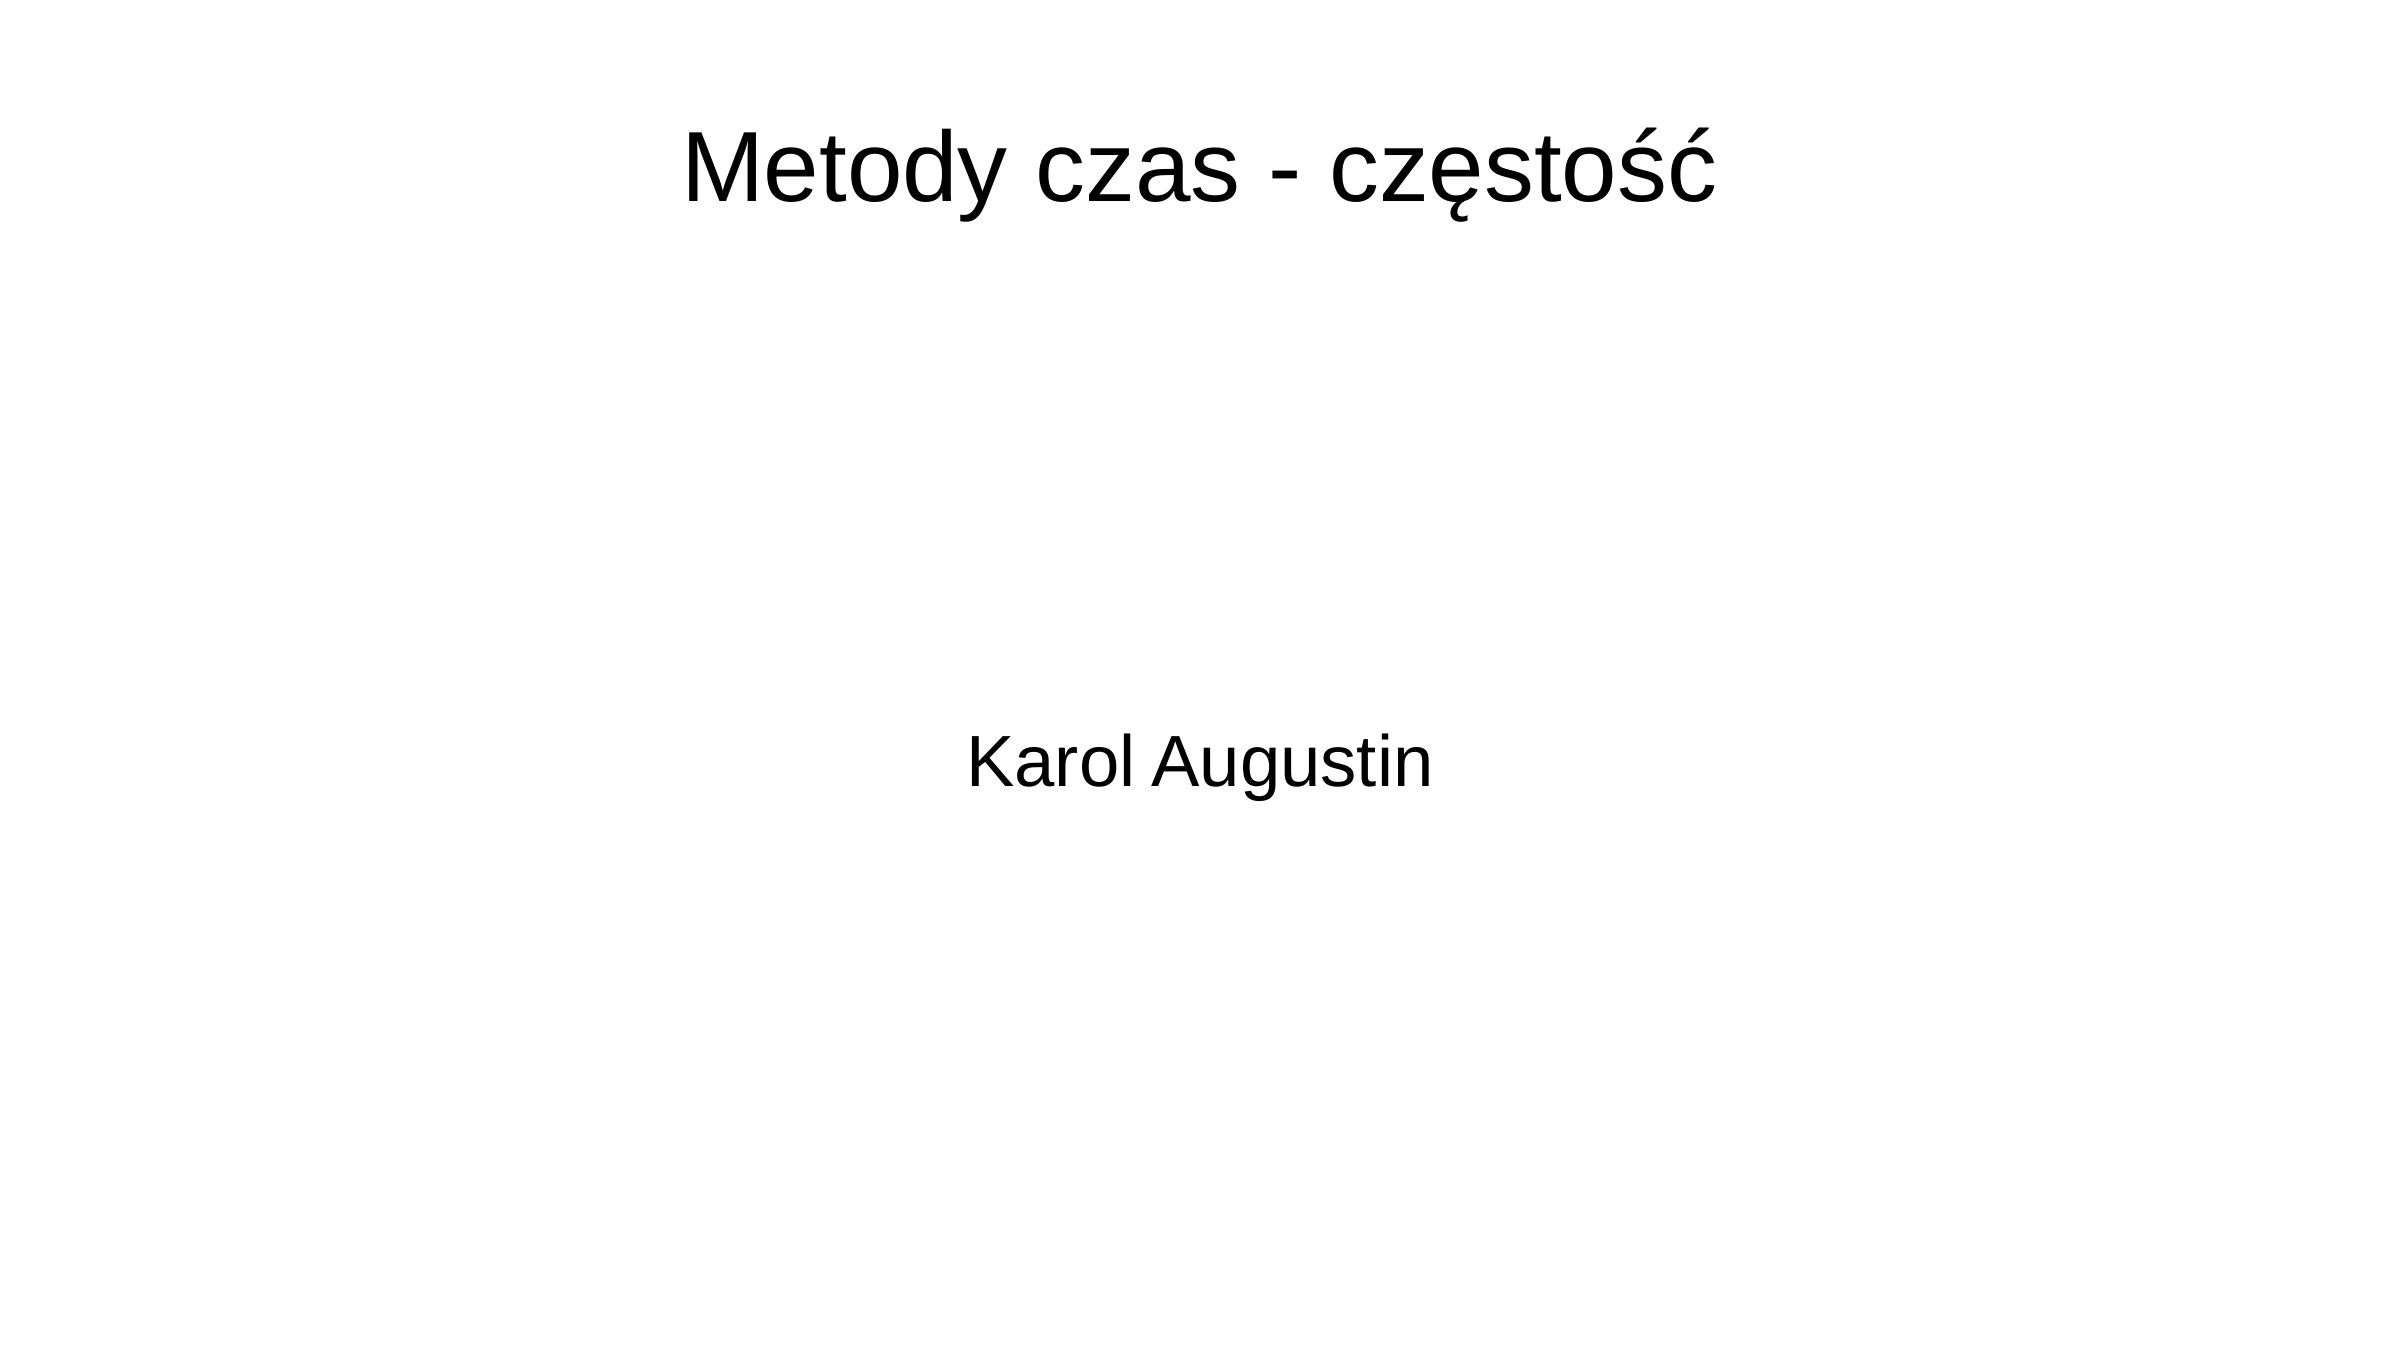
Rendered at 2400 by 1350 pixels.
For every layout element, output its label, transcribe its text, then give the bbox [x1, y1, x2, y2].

title Metody czas - częstość [120, 53, 2280, 280]
subtitle Karol Augustin [120, 315, 2280, 1207]
